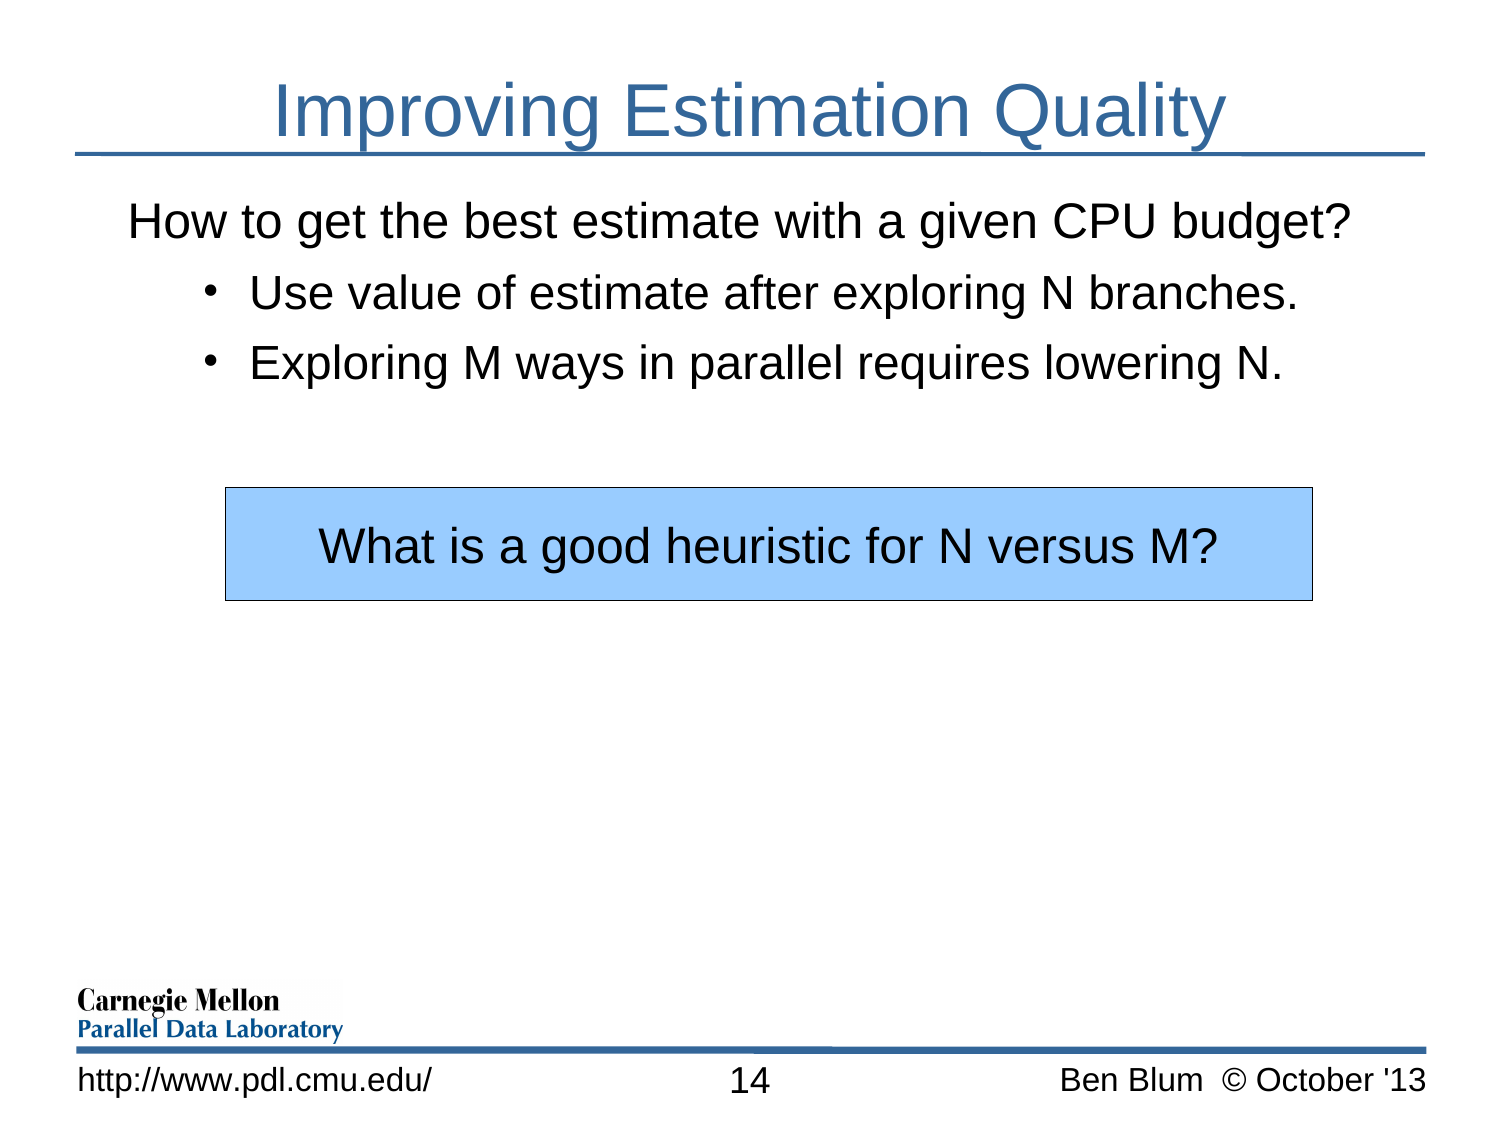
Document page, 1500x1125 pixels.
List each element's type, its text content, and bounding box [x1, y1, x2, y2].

title Improving Estimation Quality [112, 49, 1388, 163]
picture [77, 979, 343, 1044]
list How to get the best estimate with a given CPU budget? Use value of estimate after exploring N branches. Exploring M ways in parallel requires lowering N. [112, 181, 1426, 938]
text_box What is a good heuristic for N versus M? [225, 487, 1313, 601]
